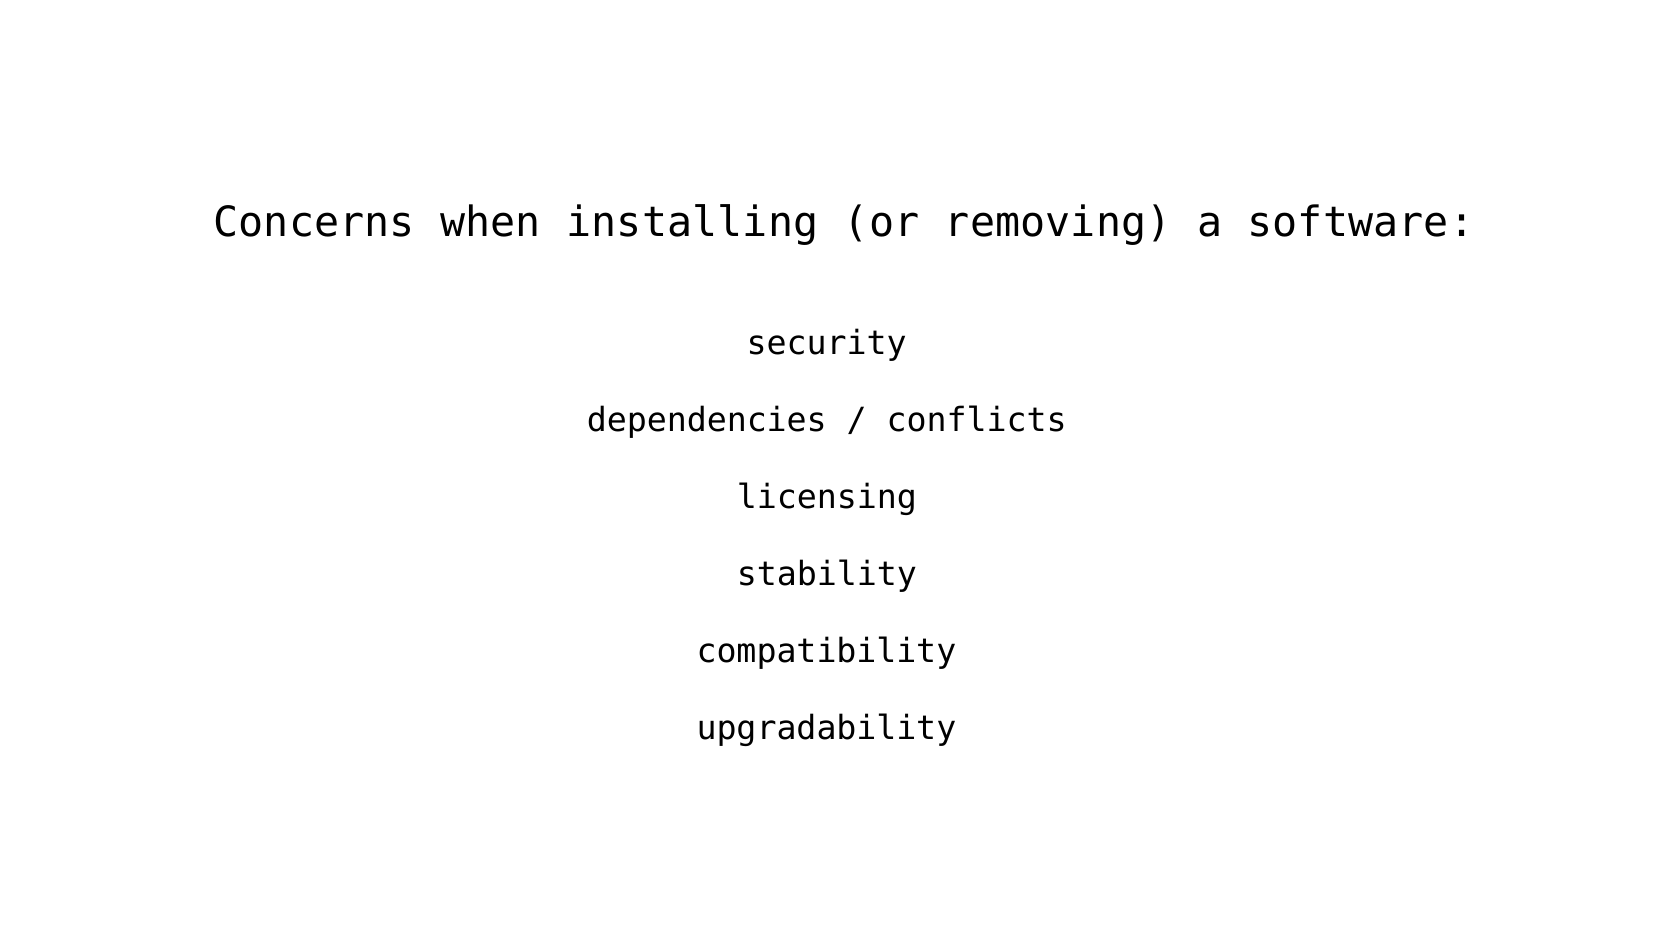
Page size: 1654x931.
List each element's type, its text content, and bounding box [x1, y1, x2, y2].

subtitle Concerns when installing (or removing) a software: security dependencies / conflicts licensing stability compatibility upgradability [82, 59, 1571, 886]
